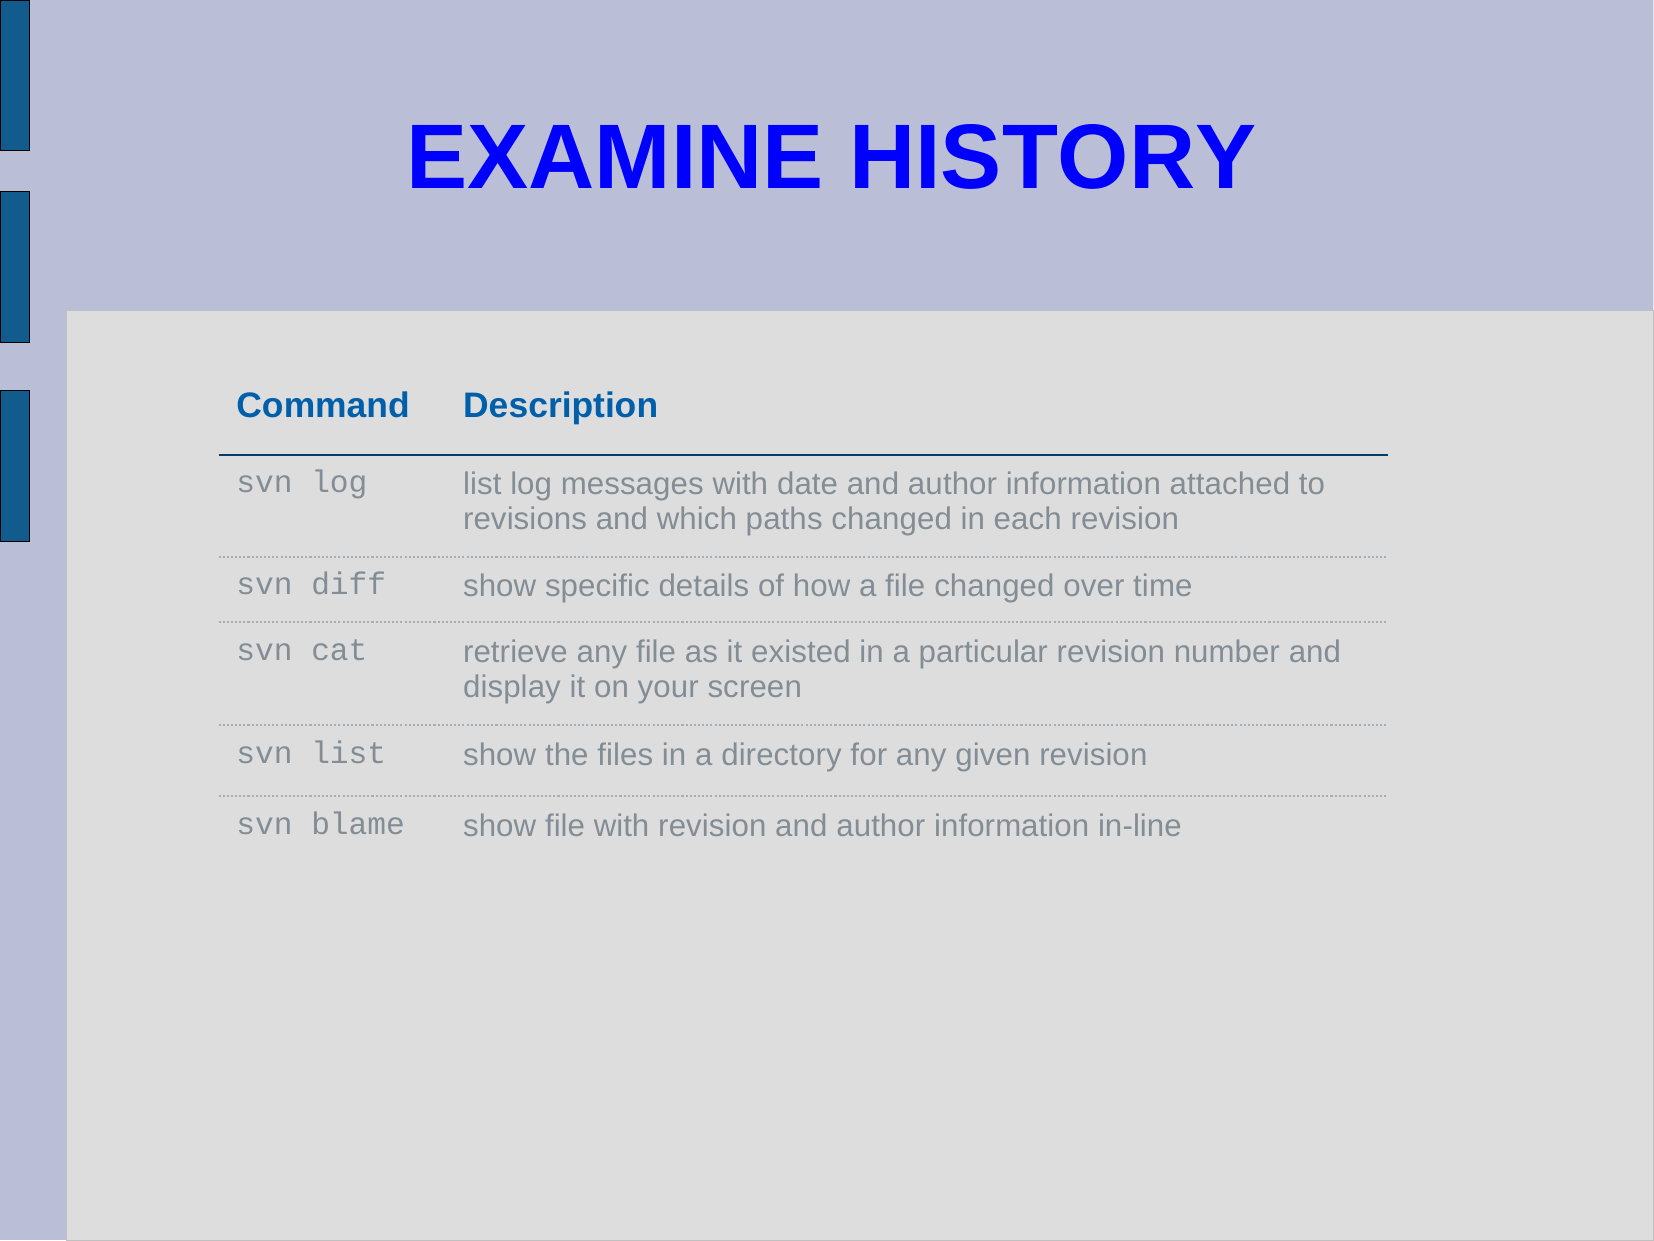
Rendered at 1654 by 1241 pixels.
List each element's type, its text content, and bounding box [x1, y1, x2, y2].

text_box show file with revision and author information in-line [446, 797, 1388, 863]
text_box svn log [218, 455, 446, 557]
text_box retrieve any file as it existed in a particular revision number and display it on your screen [446, 623, 1388, 726]
text_box show the files in a directory for any given revision [446, 726, 1388, 797]
text_box Command [218, 355, 446, 454]
text_box svn blame [218, 797, 446, 863]
text_box svn diff [218, 557, 446, 623]
text_box svn list [218, 726, 446, 797]
text_box list log messages with date and author information attached to revisions and which paths changed in each revision [446, 456, 1388, 557]
text_box svn cat [218, 623, 446, 726]
title EXAMINE HISTORY [215, 95, 1449, 219]
text_box Description [446, 355, 1388, 454]
text_box show specific details of how a file changed over time [446, 557, 1388, 623]
